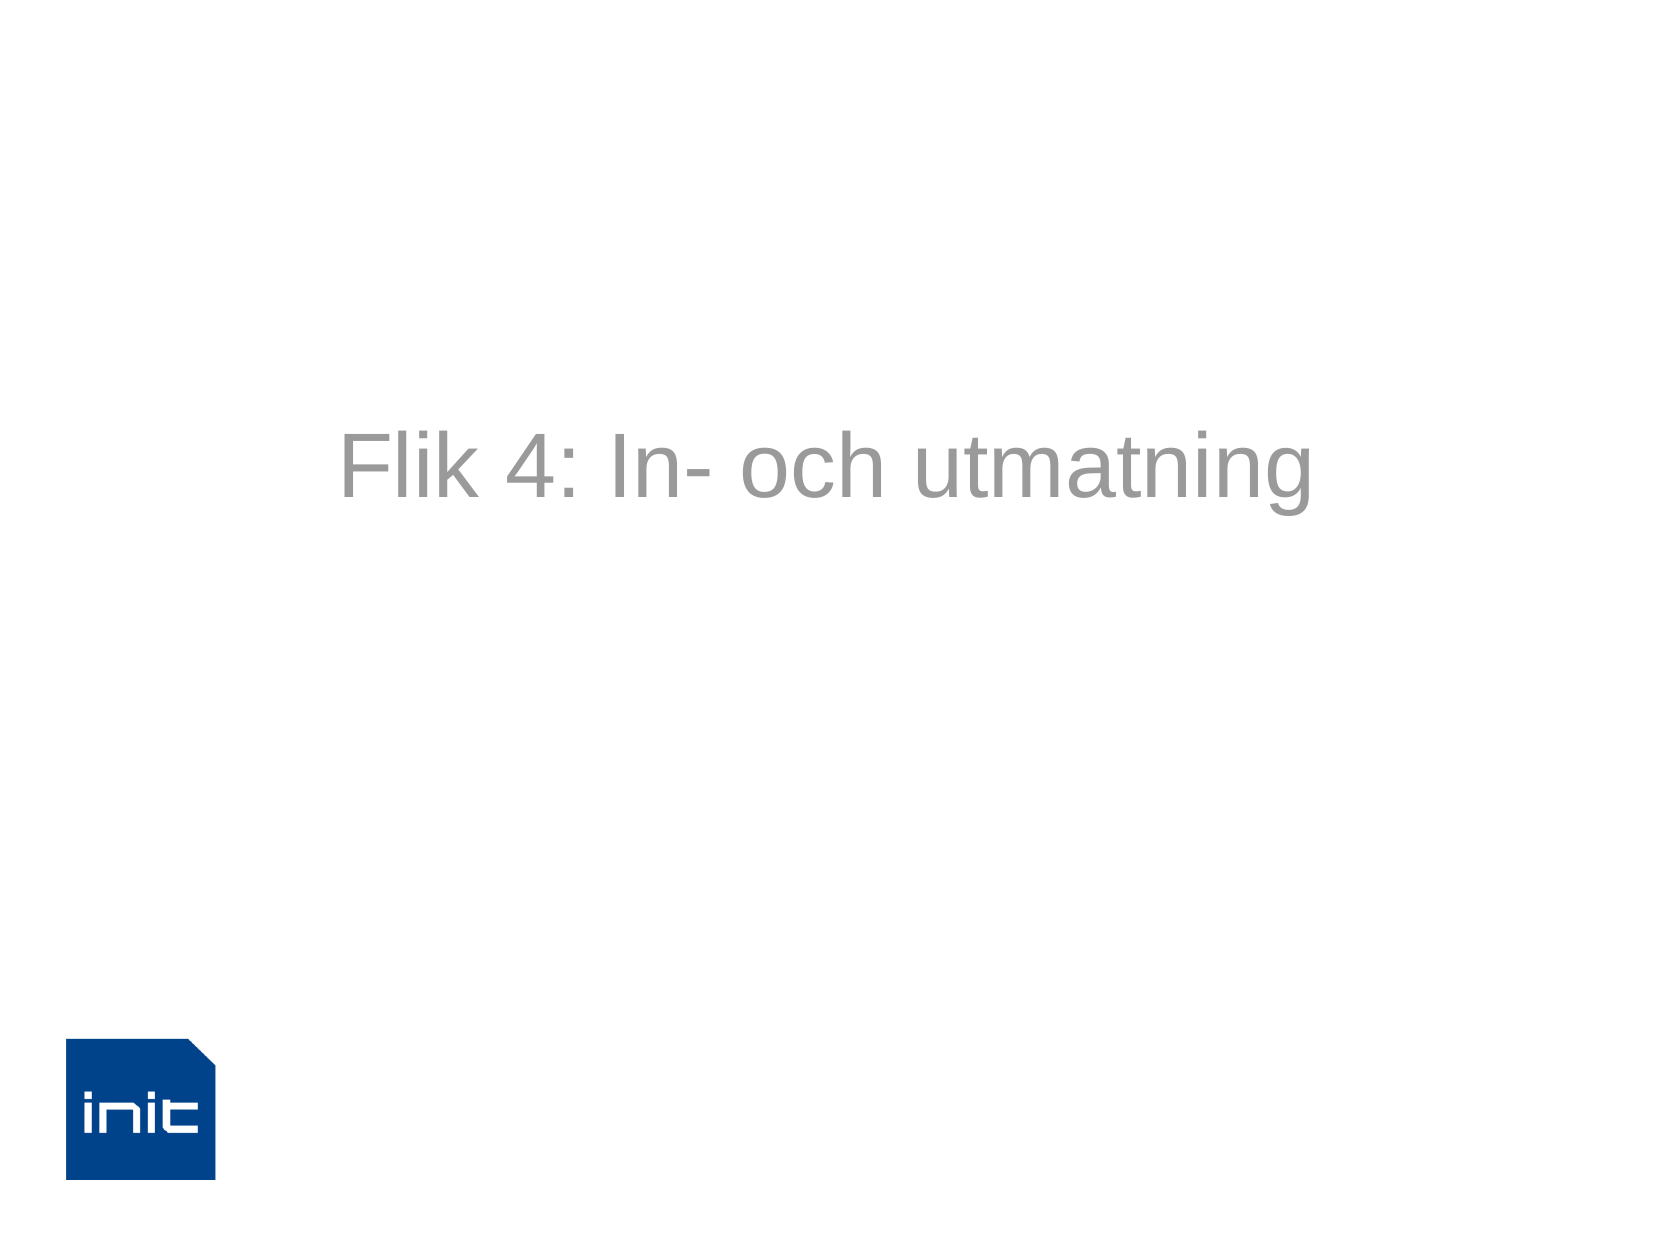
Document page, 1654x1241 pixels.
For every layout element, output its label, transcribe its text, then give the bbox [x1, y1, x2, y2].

text_box Flik 4: In- och utmatning [165, 206, 1489, 524]
picture [66, 1038, 216, 1180]
